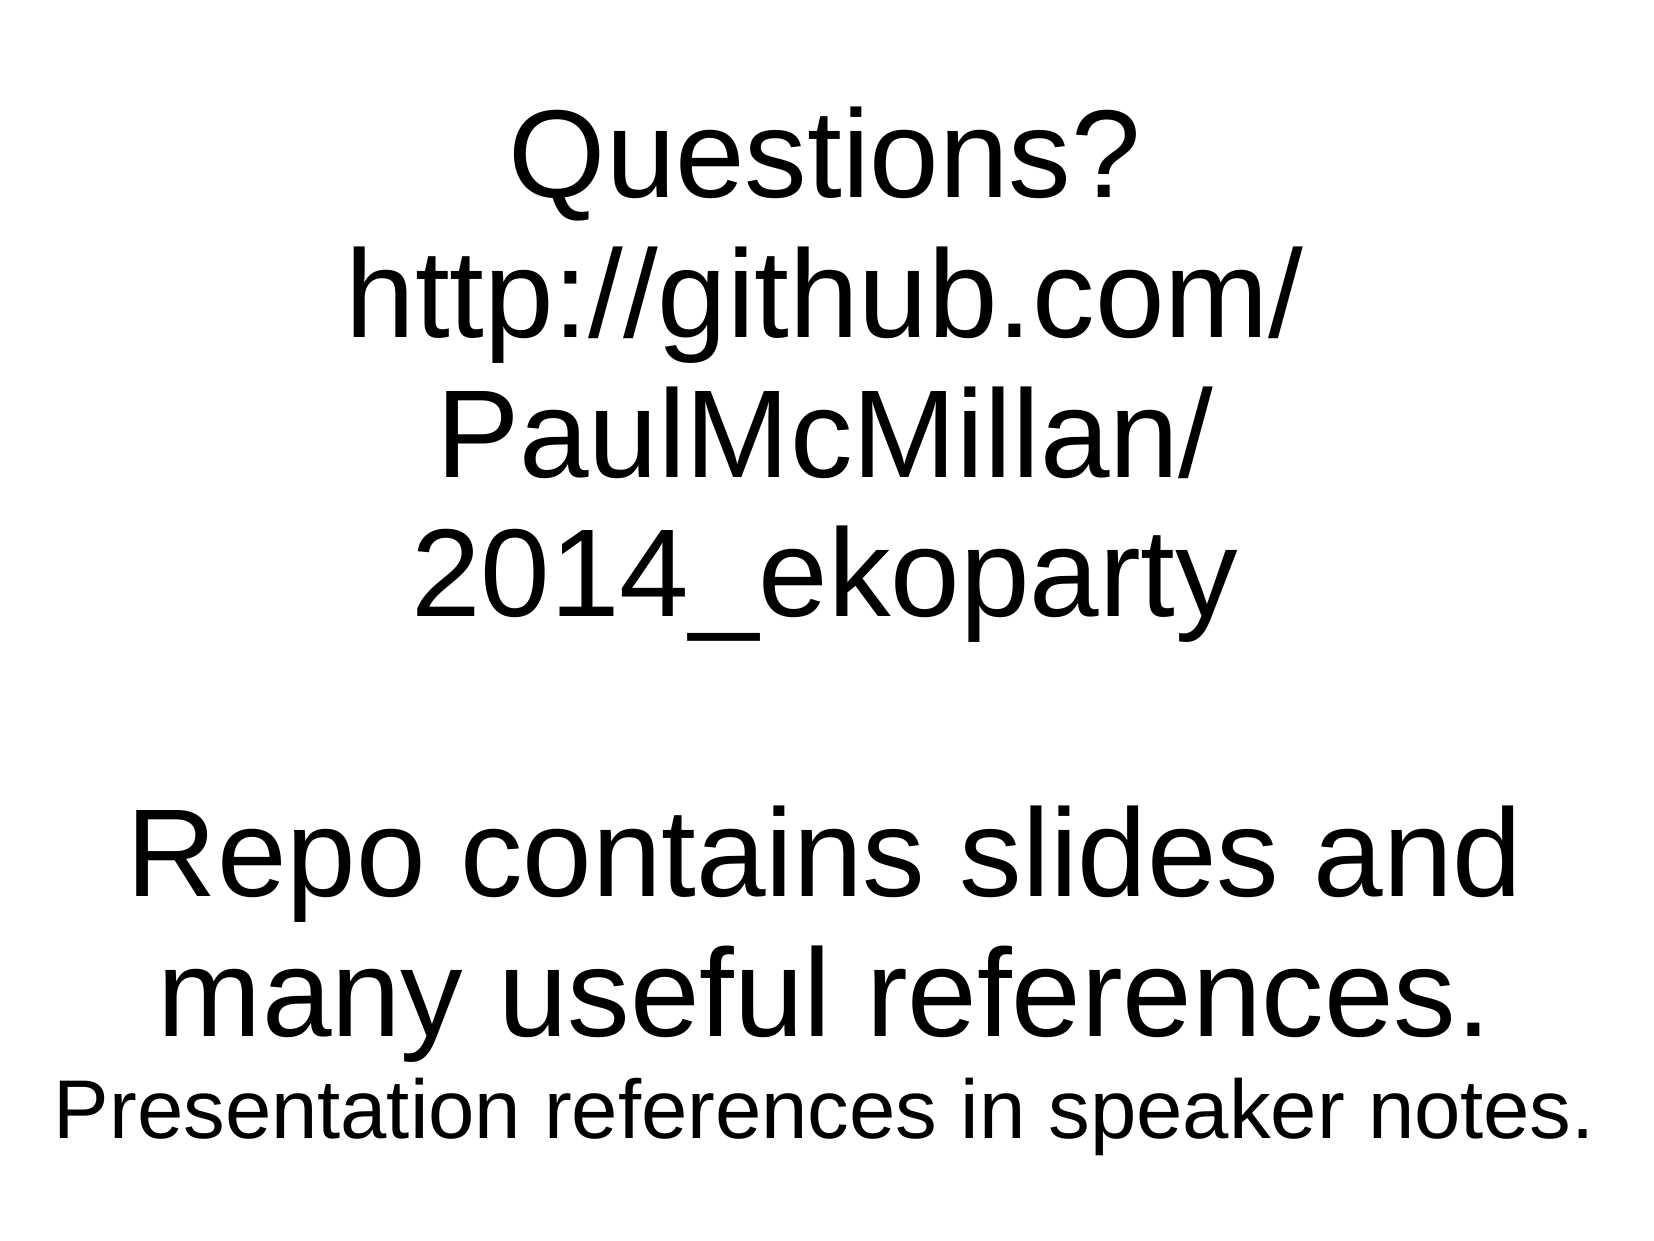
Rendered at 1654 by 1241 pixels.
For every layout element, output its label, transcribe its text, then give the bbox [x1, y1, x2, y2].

subtitle Questions? http://github.com/ PaulMcMillan/ 2014_ekoparty Repo contains slides and many useful references. Presentation references in speaker notes. [15, 0, 1636, 1241]
